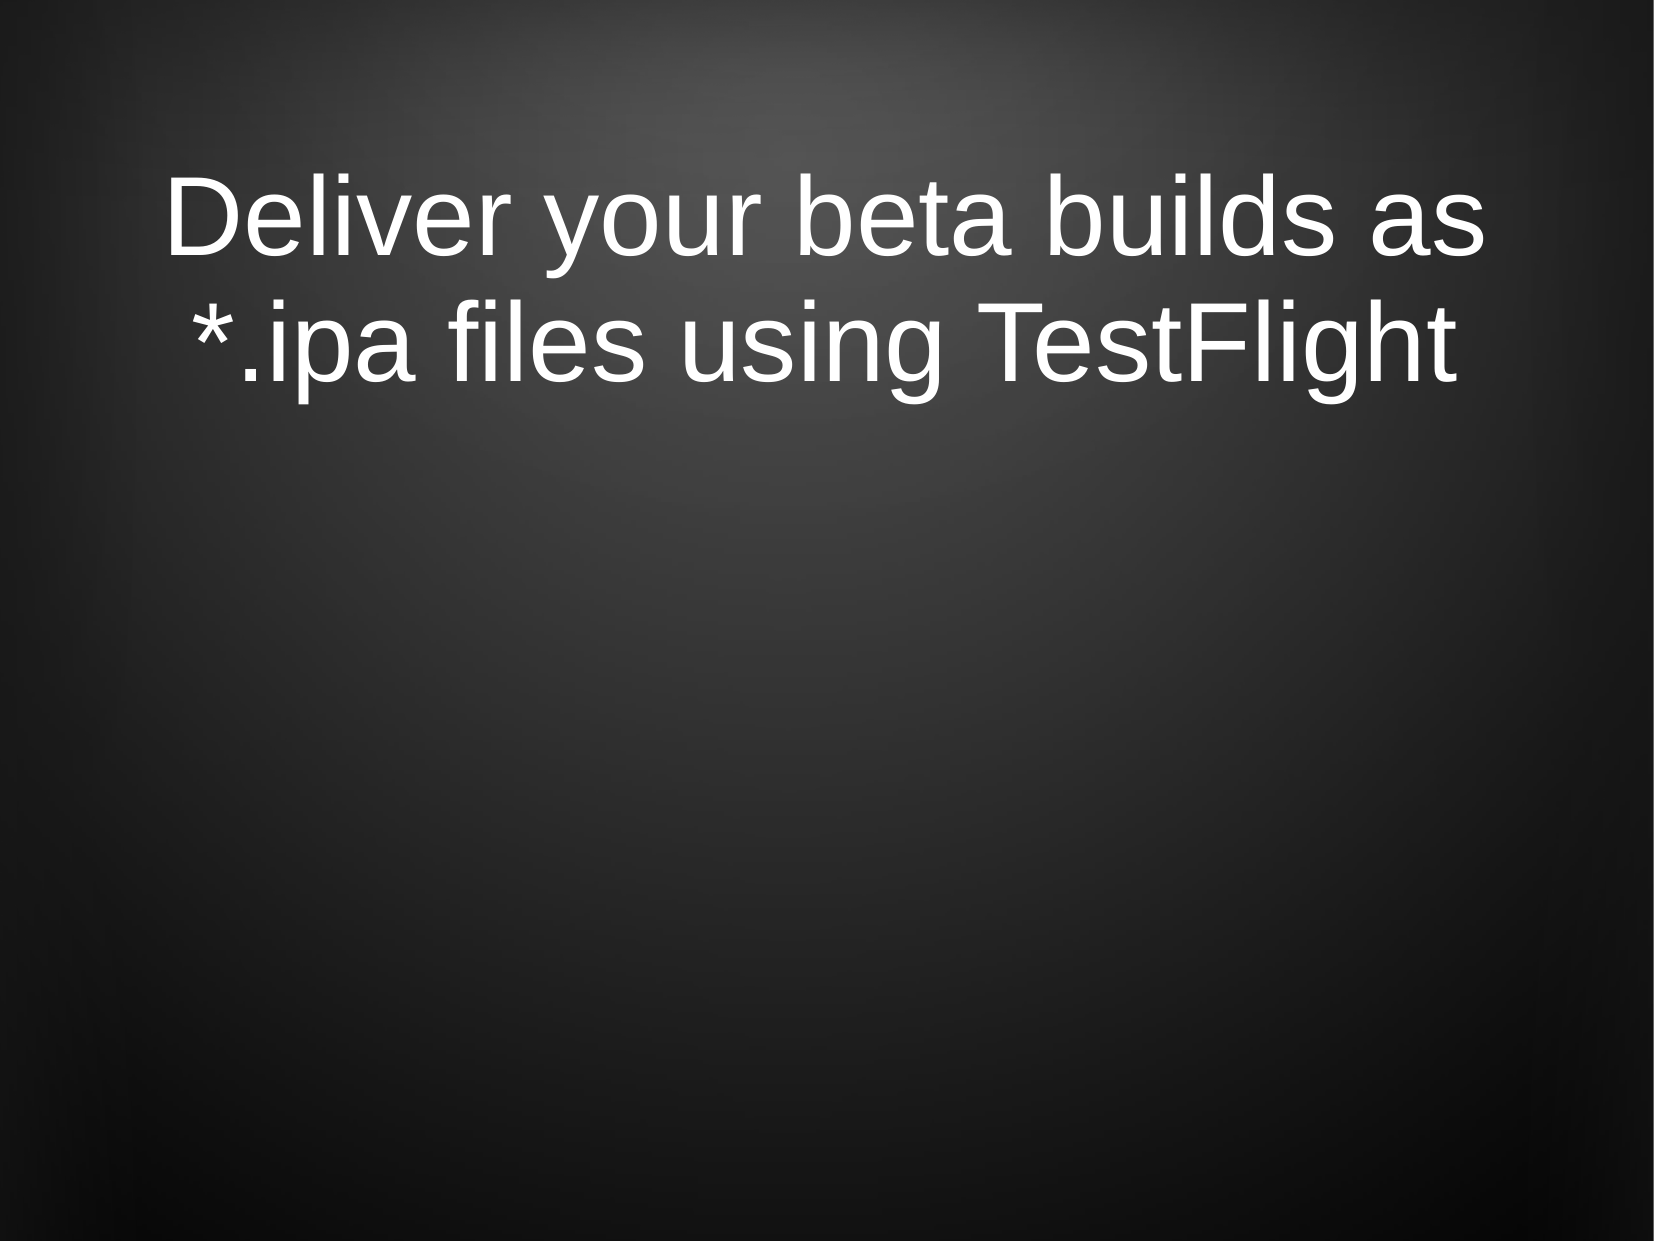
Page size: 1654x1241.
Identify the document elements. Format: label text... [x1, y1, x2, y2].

picture [0, 0, 1654, 1241]
text_box Deliver your beta builds as *.ipa files using TestFlight [37, 146, 1613, 413]
